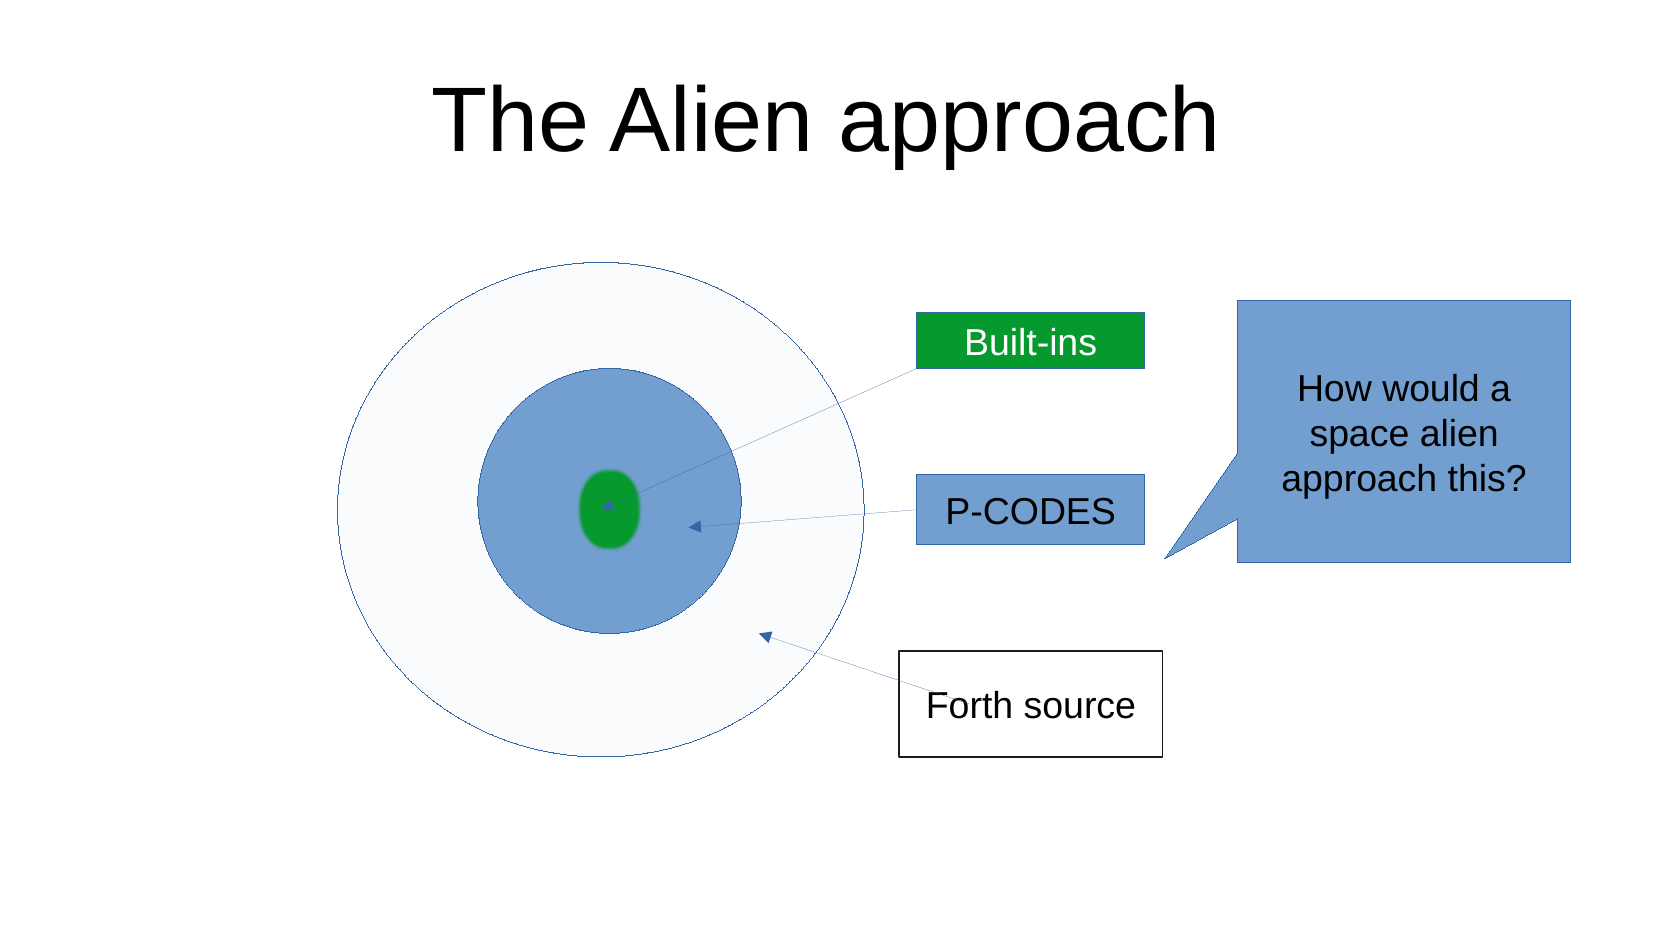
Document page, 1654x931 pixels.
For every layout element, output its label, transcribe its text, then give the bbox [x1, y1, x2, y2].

text_box Forth source [899, 651, 1163, 757]
title The Alien approach [82, 37, 1571, 193]
text_box P-CODES [916, 474, 1145, 545]
text_box [337, 262, 865, 757]
text_box Built-ins [916, 312, 1145, 369]
text_box How would a space alien approach this? [1164, 300, 1571, 563]
text_box [583, 474, 636, 546]
